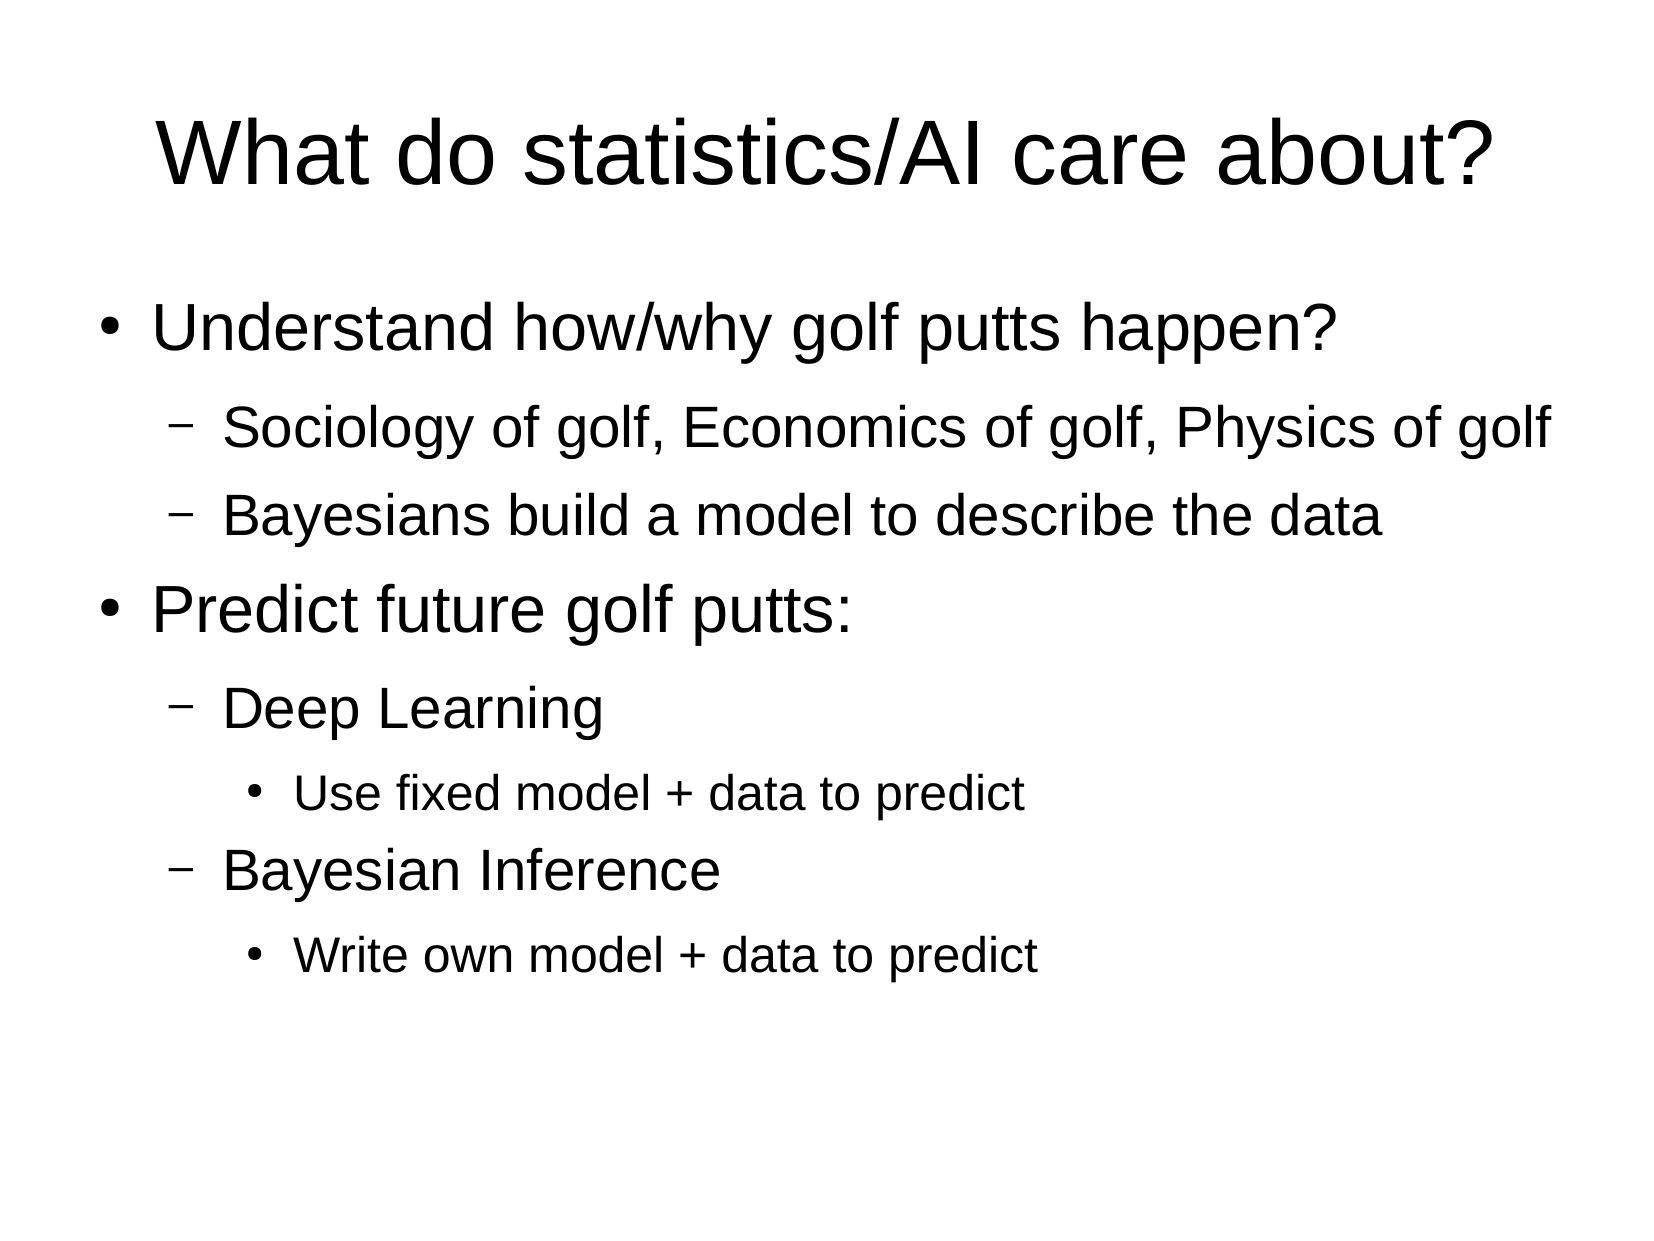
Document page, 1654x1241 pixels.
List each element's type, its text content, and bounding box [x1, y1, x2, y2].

title What do statistics/AI care about? [82, 49, 1571, 257]
list Understand how/why golf putts happen? Sociology of golf, Economics of golf, Physics of golf Bayesians build a model to describe the data Predict future golf putts: Deep Learning Use fixed model + data to predict Bayesian Inference Write own model + data to predict [80, 290, 1569, 1109]
